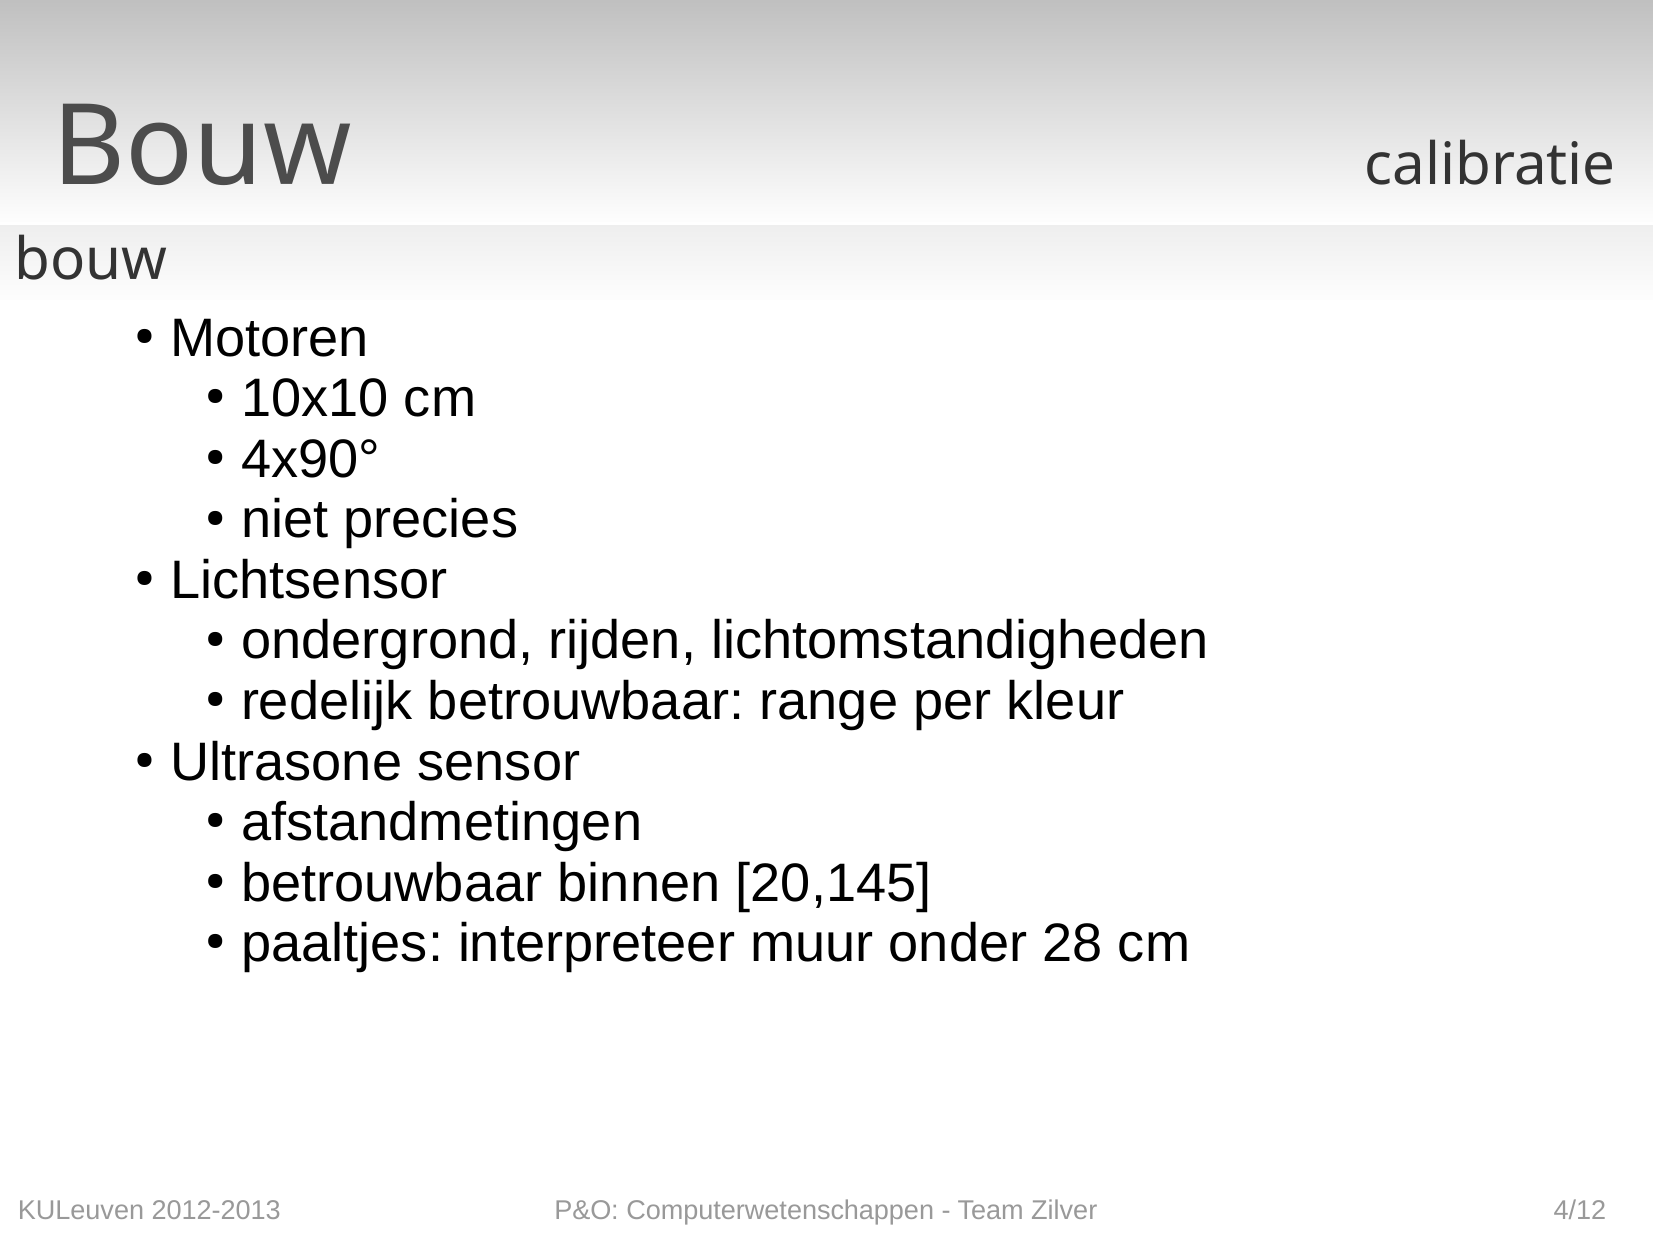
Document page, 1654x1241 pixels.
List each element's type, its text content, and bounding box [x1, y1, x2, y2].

text_box Bouw calibratie [0, 0, 1653, 217]
text_box KULeuven 2012-2013 P&O: Computerwetenschappen - Team Zilver <number>/12 [3, 1187, 1644, 1241]
text_box Motoren 10x10 cm 4x90° niet precies Lichtsensor ondergrond, rijden, lichtomstandigheden redelijk betrouwbaar: range per kleur Ultrasone sensor afstandmetingen betrouwbaar binnen [20,145] paaltjes: interpreteer muur onder 28 cm [120, 304, 1501, 981]
